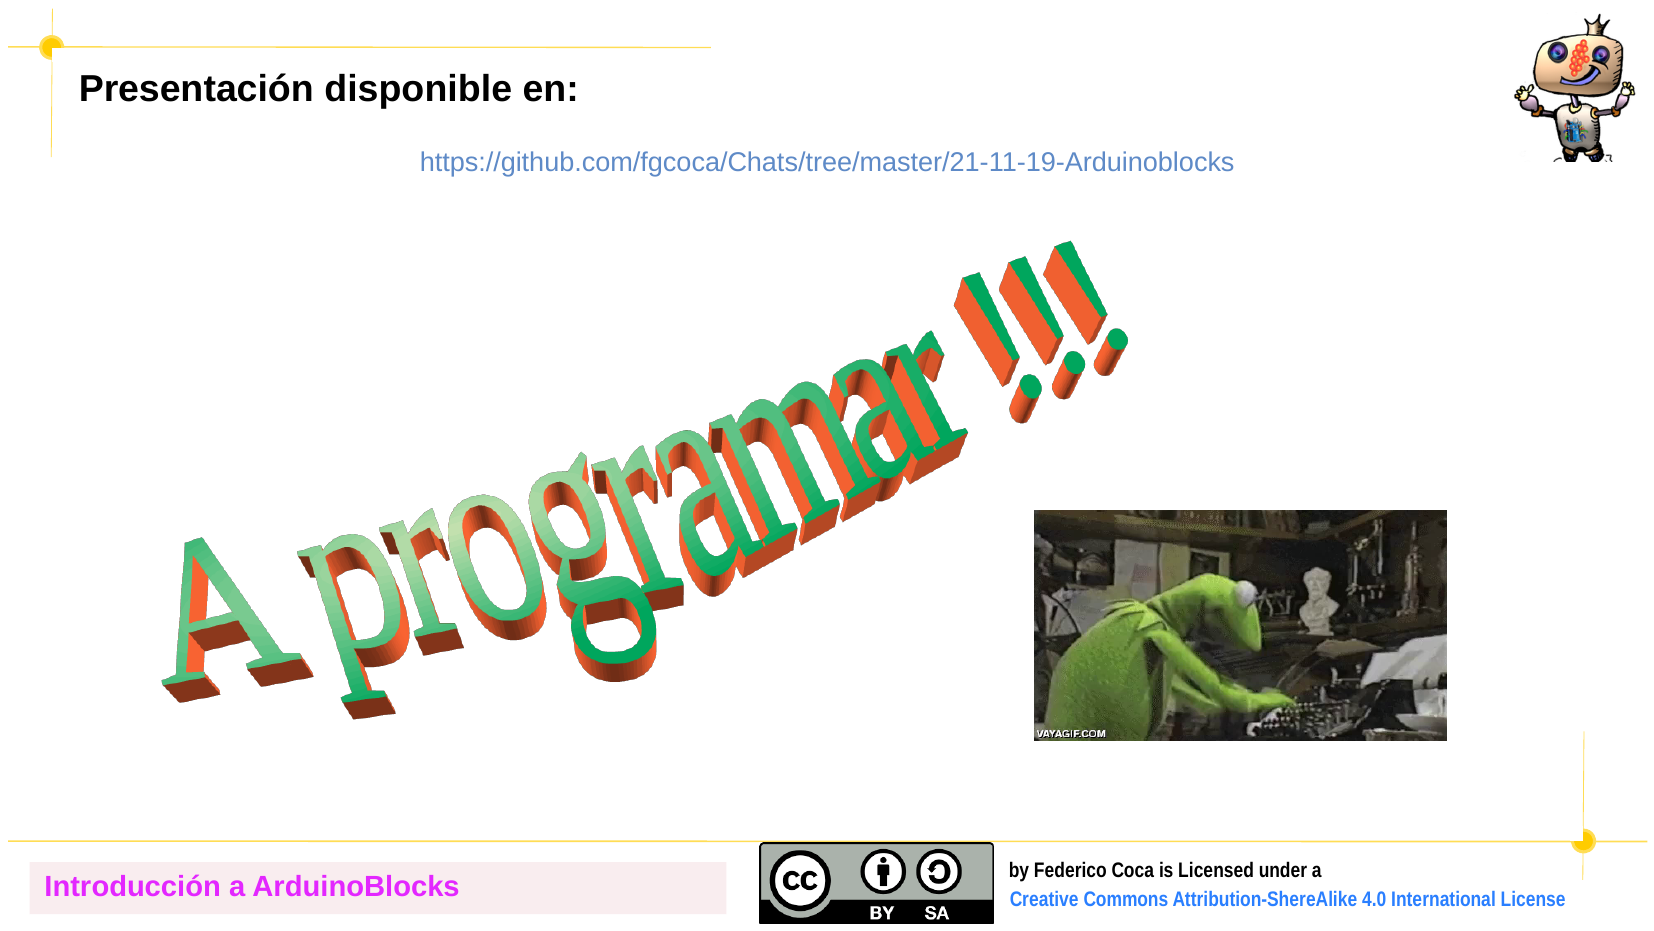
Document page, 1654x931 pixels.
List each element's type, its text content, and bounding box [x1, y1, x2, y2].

text_box https://github.com/fgcoca/Chats/tree/master/21-11-19-Arduinoblocks [361, 139, 1292, 186]
text_box [1033, 509, 1448, 742]
text_box Introducción a ArduinoBlocks [29, 862, 727, 915]
text_box Presentación disponible en: [63, 59, 1411, 131]
picture [1510, 12, 1649, 162]
